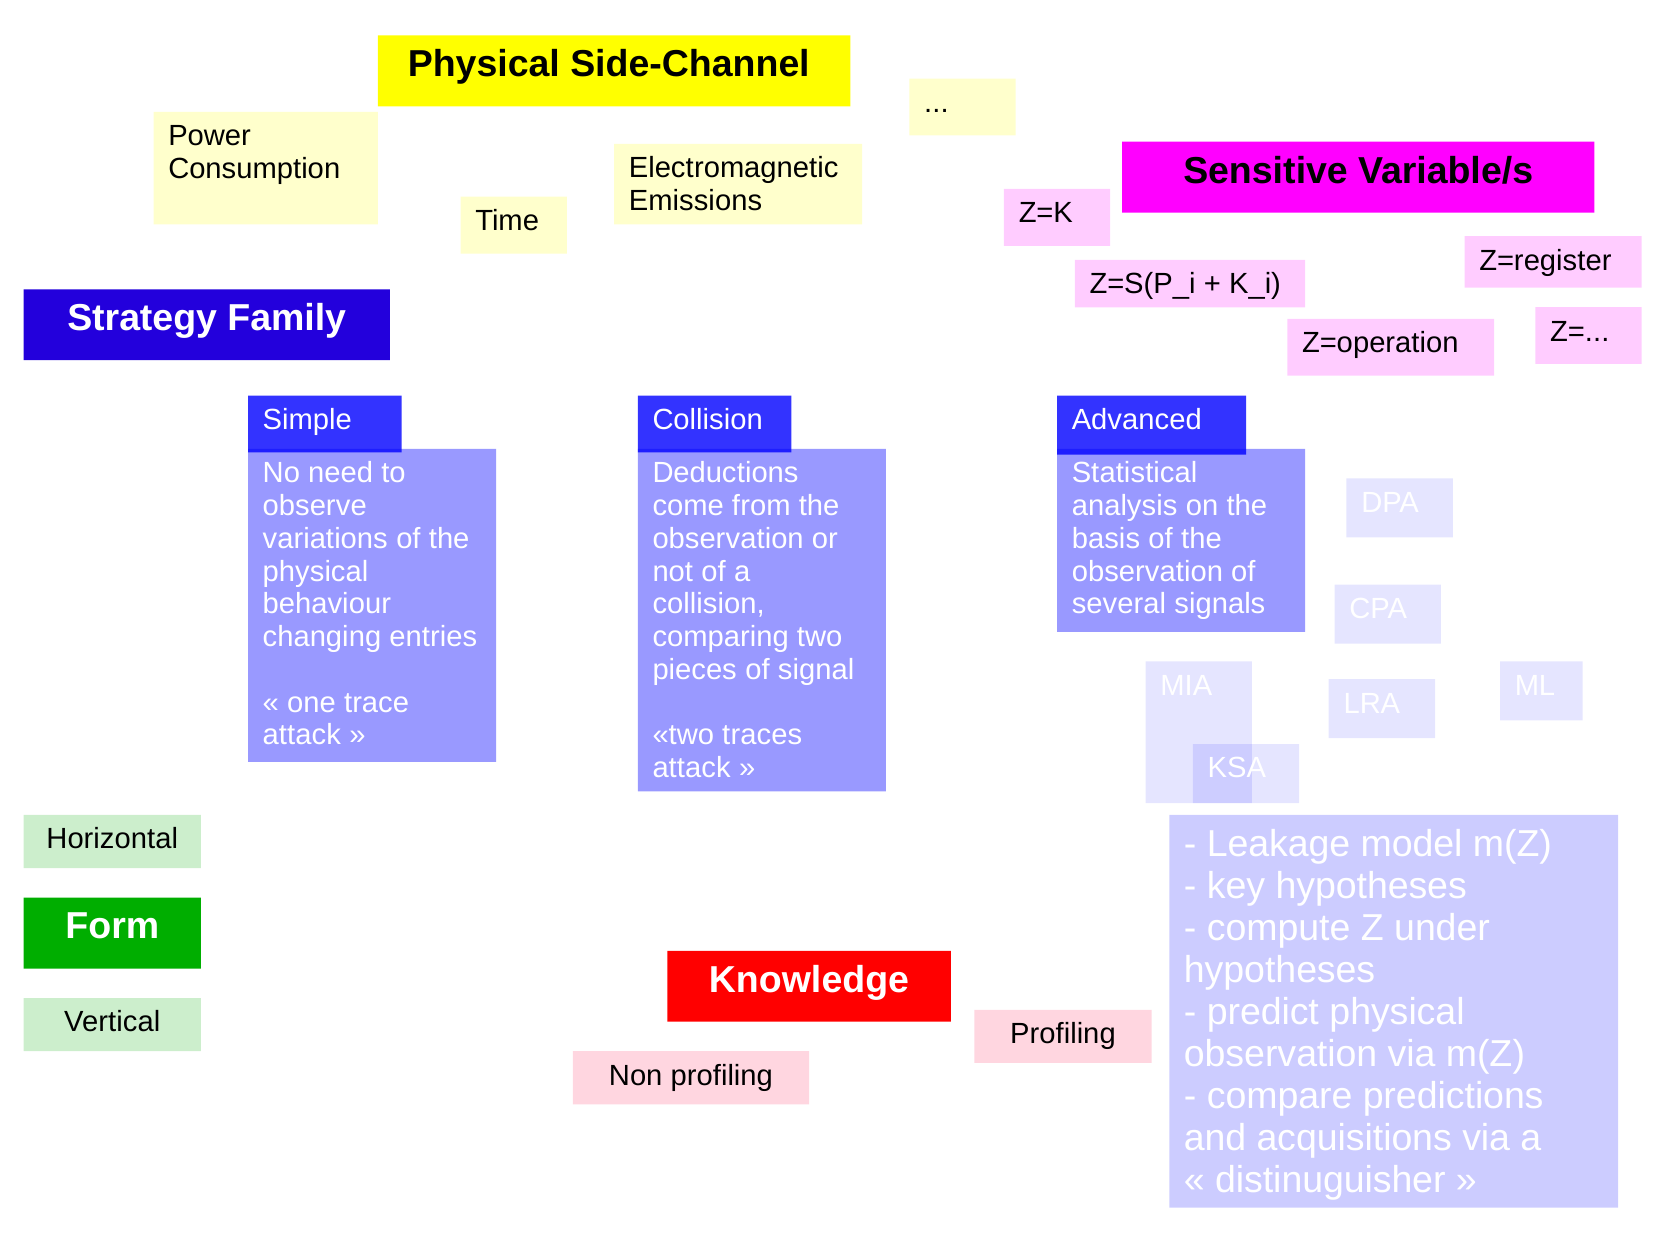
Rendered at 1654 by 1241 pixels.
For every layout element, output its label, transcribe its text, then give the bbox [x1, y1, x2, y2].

text_box ... [909, 78, 1016, 136]
text_box CPA [1334, 584, 1441, 644]
text_box KSA [1192, 744, 1300, 804]
text_box Time [460, 196, 567, 254]
text_box DPA [1346, 478, 1453, 538]
text_box Z=... [1535, 307, 1642, 364]
text_box - Leakage model m(Z) - key hypotheses - compute Z under hypotheses - predict physical observation via m(Z) - compare predictions and acquisitions via a « distinuguisher » [1169, 814, 1619, 1208]
text_box Z=S(P_i + K_i) [1074, 259, 1306, 308]
text_box Z=register [1464, 236, 1642, 288]
text_box Power Consumption [153, 111, 378, 225]
text_box LRA [1328, 679, 1436, 739]
text_box Physical Side-Channel [377, 35, 851, 107]
text_box Collision [637, 395, 792, 448]
text_box Z=K [1003, 188, 1111, 246]
text_box Simple [248, 395, 402, 448]
text_box Knowledge [667, 950, 951, 1022]
text_box Z=operation [1287, 318, 1495, 376]
text_box Electromagnetic Emissions [614, 143, 863, 224]
text_box MIA [1145, 661, 1252, 804]
text_box Advanced [1057, 395, 1247, 448]
text_box Profiling [974, 1009, 1152, 1063]
text_box Statistical analysis on the basis of the observation of several signals [1057, 448, 1306, 632]
text_box Strategy Family [23, 289, 390, 361]
text_box Sensitive Variable/s [1122, 141, 1595, 213]
text_box Non profiling [572, 1051, 810, 1105]
text_box Vertical [23, 998, 201, 1052]
text_box No need to observe variations of the physical behaviour changing entries « one trace attack » [248, 448, 497, 762]
text_box ML [1500, 661, 1583, 721]
text_box Form [23, 897, 201, 969]
text_box Horizontal [23, 814, 201, 869]
text_box Deductions come from the observation or not of a collision, comparing two pieces of signal «two traces attack » [637, 448, 886, 762]
